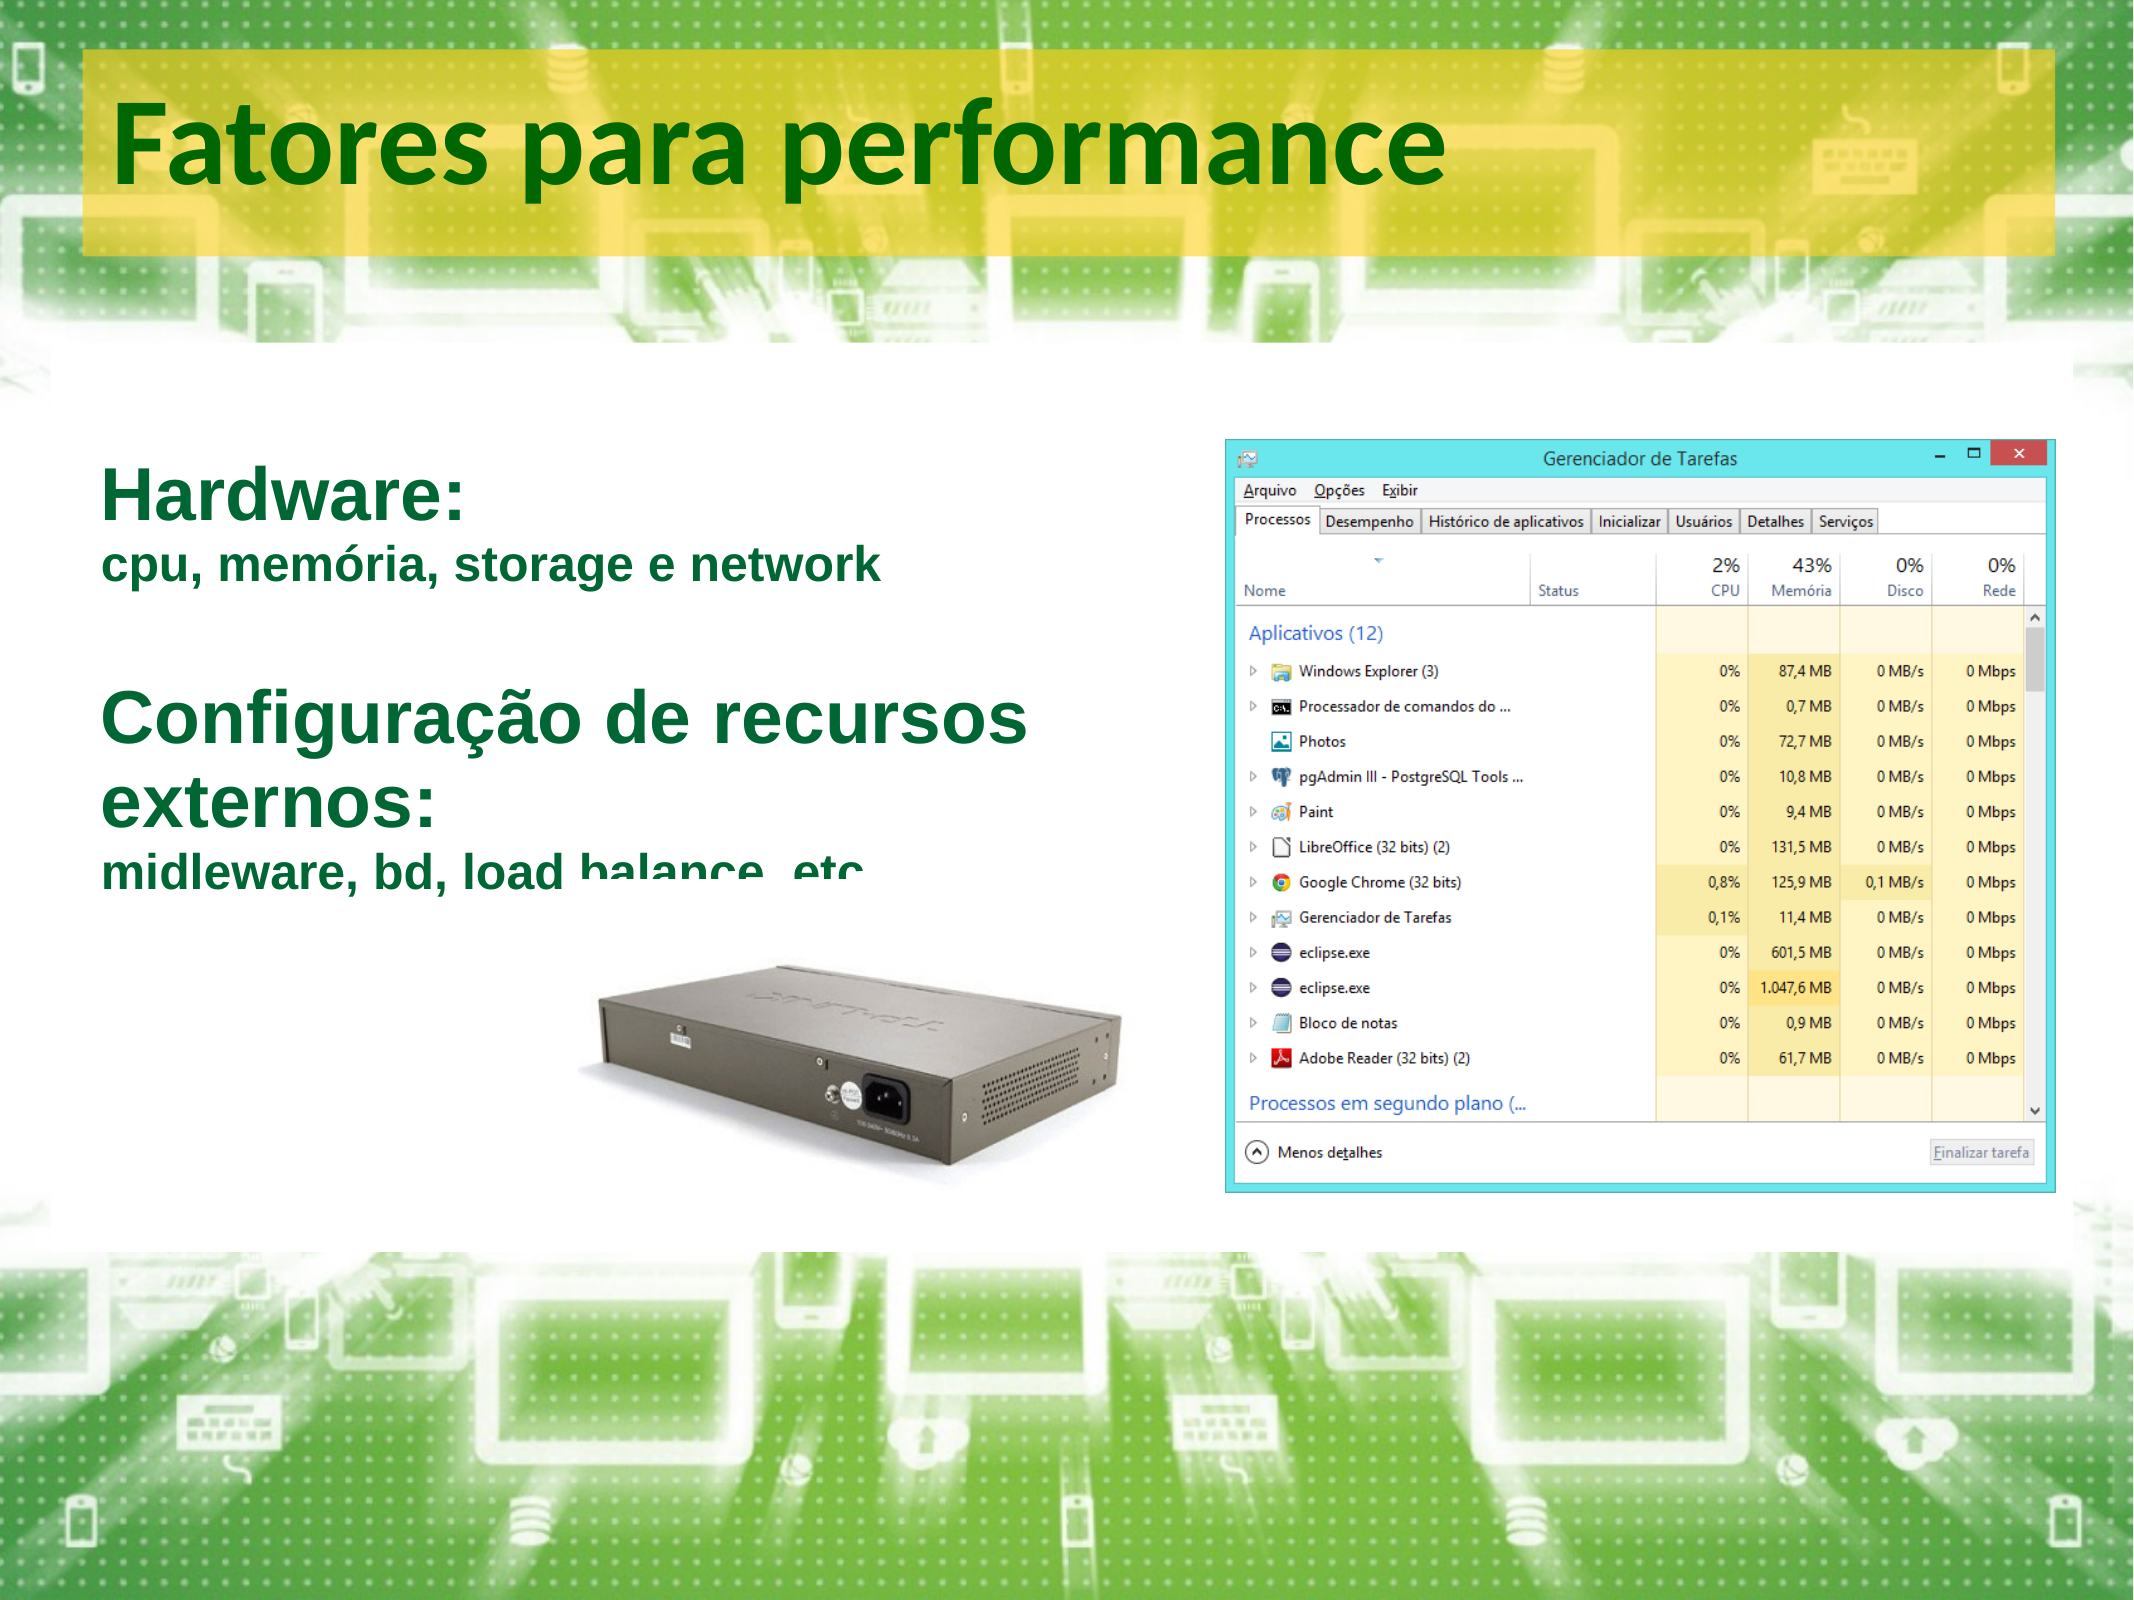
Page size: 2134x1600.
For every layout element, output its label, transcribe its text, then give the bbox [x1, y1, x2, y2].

title Fatores para performance [82, 49, 2056, 257]
text_box Hardware: cpu, memória, storage e network Configuração de recursos externos: midleware, bd, load balance, etc [50, 342, 2073, 1252]
picture [0, 0, 2134, 1600]
